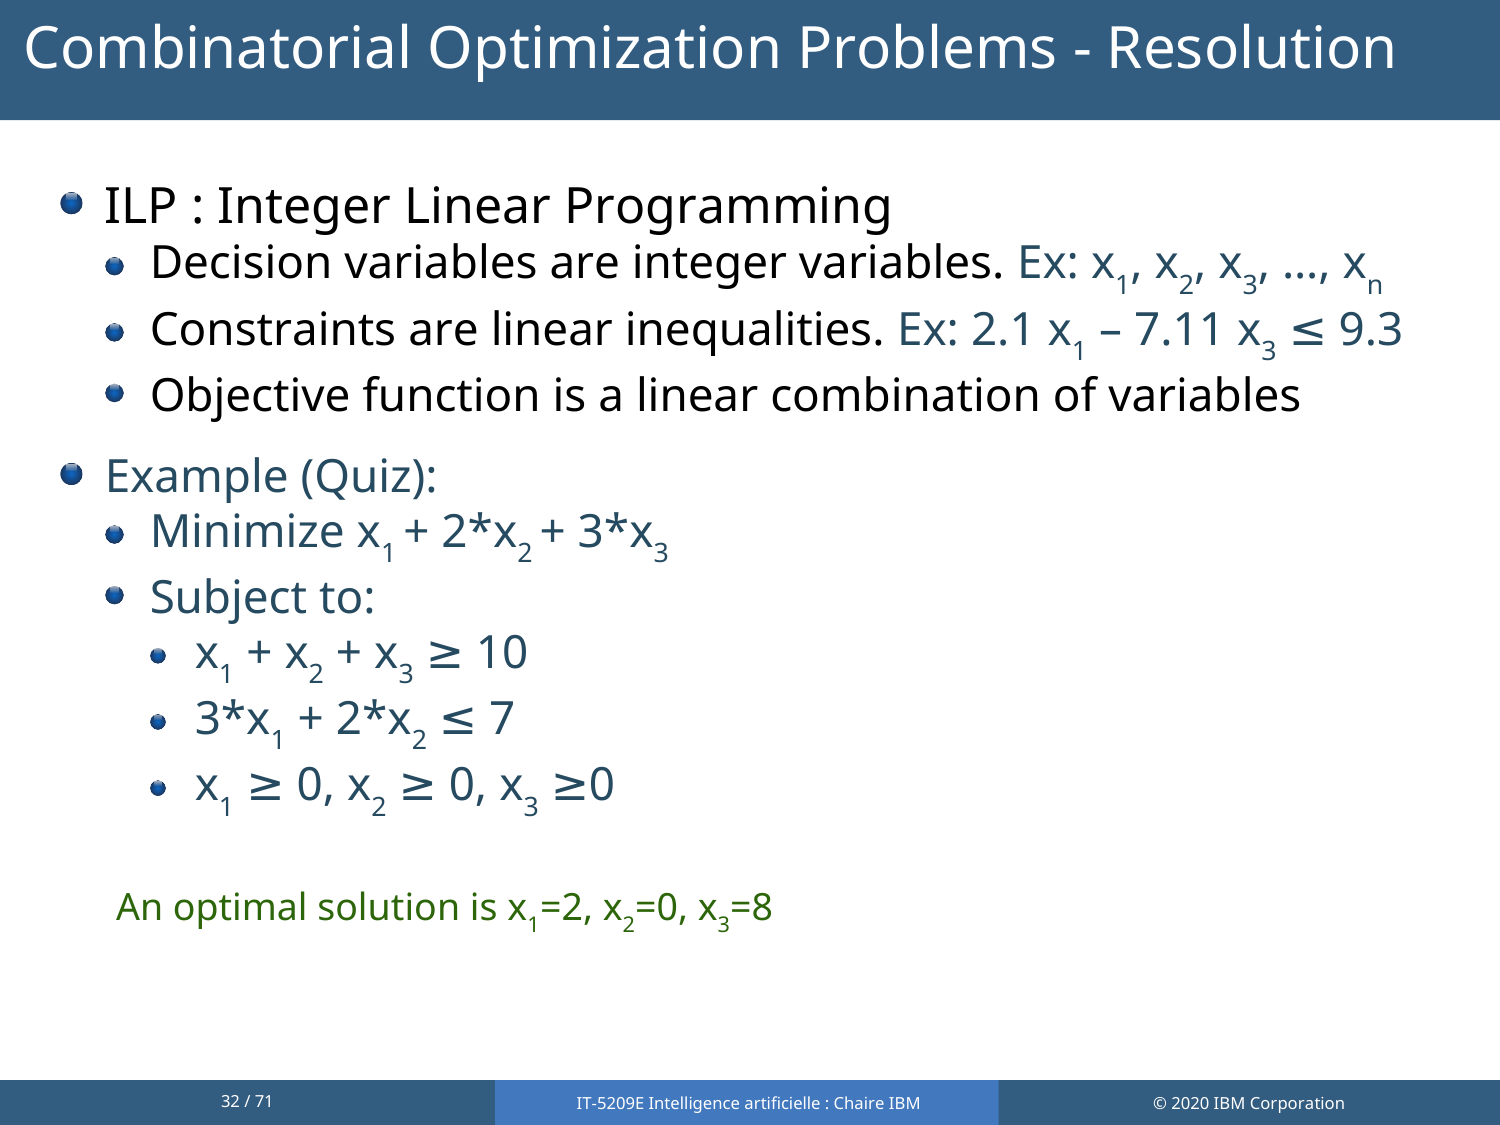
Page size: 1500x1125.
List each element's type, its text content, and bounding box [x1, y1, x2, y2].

text_box An optimal solution is x1=2, x2=0, x3=8 [101, 875, 783, 945]
title Combinatorial Optimization Problems - Resolution [0, 0, 1500, 121]
list ILP : Integer Linear Programming Decision variables are integer variables. Ex: x1, x2, x3, …, xn Constraints are linear inequalities. Ex: 2.1 x1 – 7.11 x3 ≤ 9.3 Objective function is a linear combination of variables Example (Quiz): Minimize x1 + 2*x2 + 3*x3 Subject to: x1 + x2 + x3 ≥ 10 3*x1 + 2*x2 ≤ 7 x1 ≥ 0, x2 ≥ 0, x3 ≥0 [45, 165, 1441, 1036]
